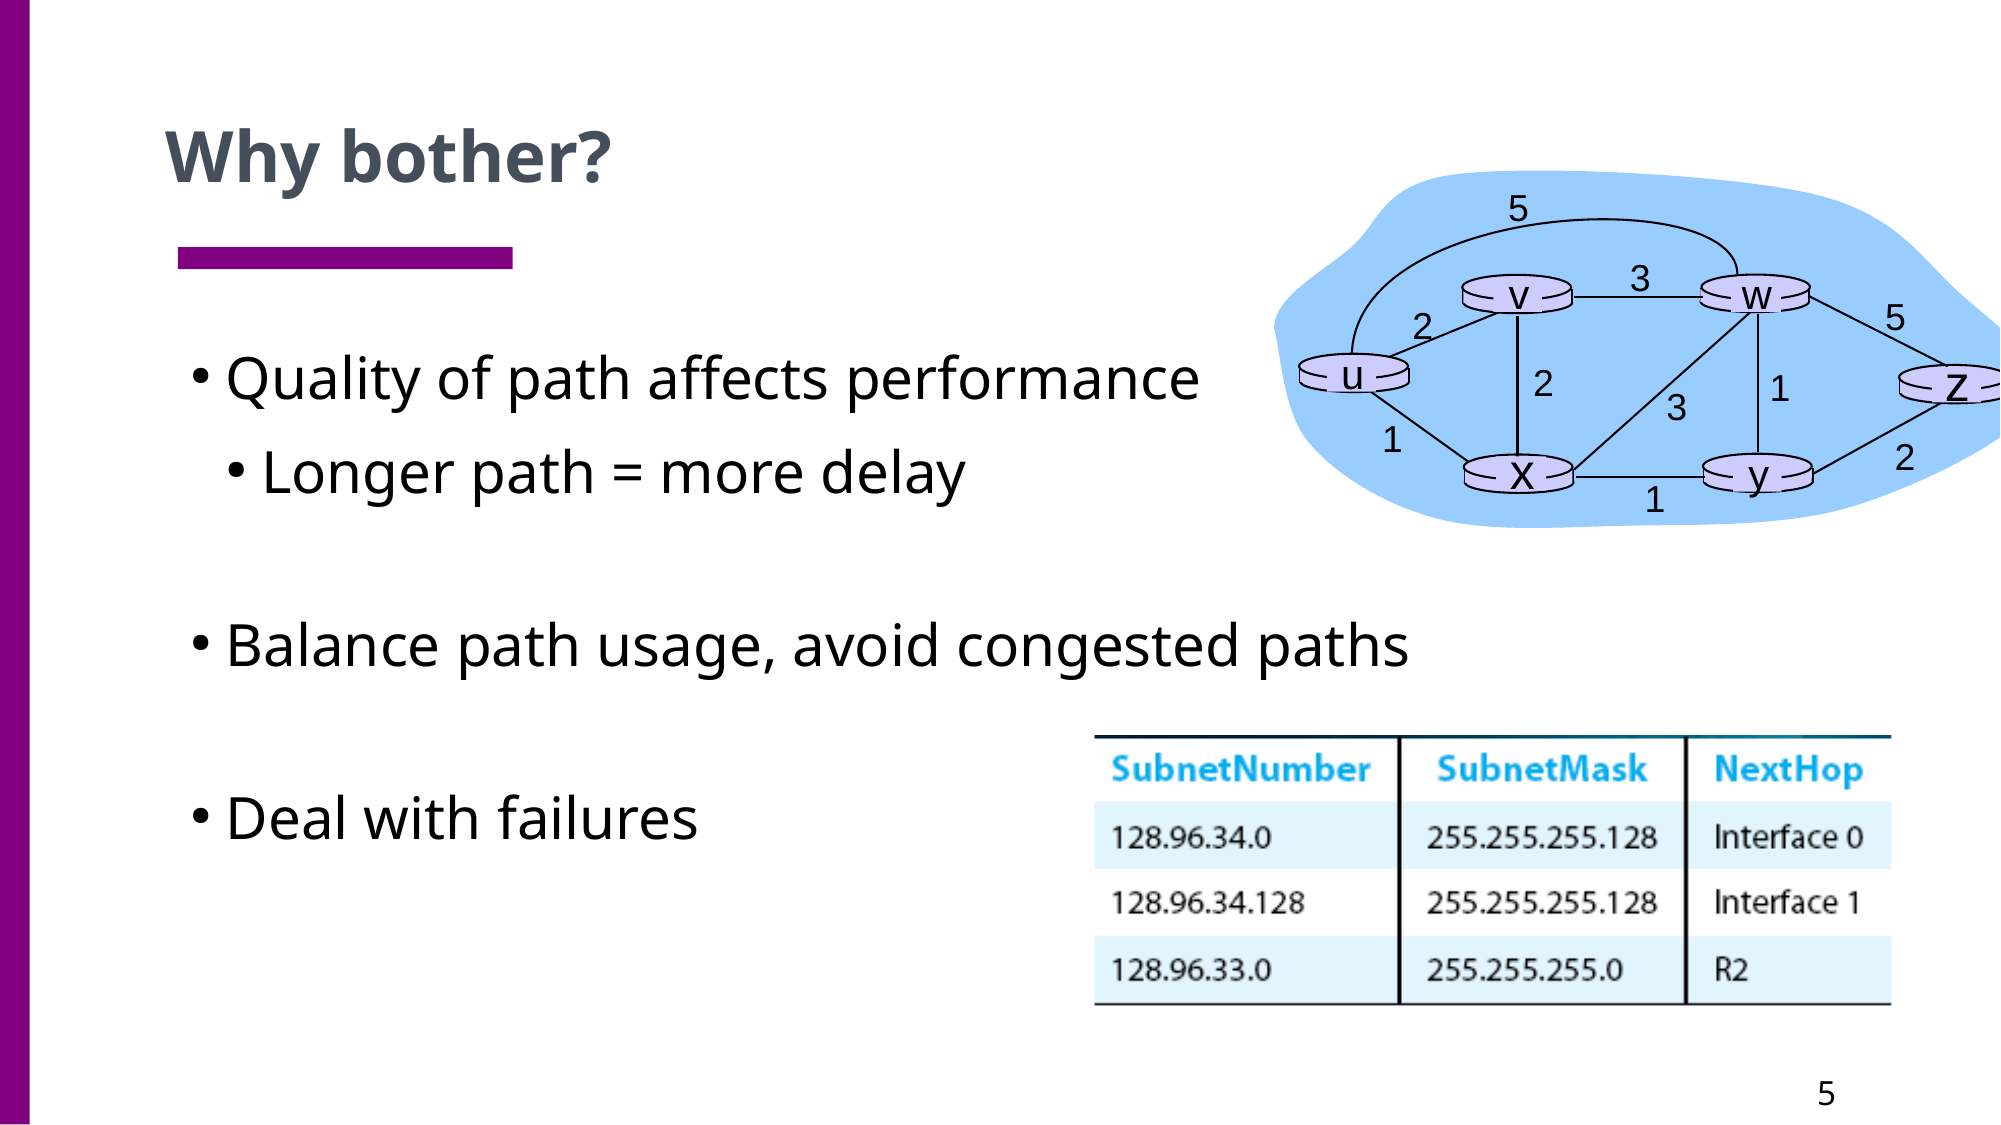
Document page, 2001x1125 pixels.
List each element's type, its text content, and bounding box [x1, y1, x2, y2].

text_box 3 [1651, 375, 1703, 437]
text_box 3 [1615, 245, 1666, 307]
text_box 2 [1518, 351, 1569, 412]
picture [1091, 735, 1906, 1021]
text_box 1 [1367, 406, 1418, 468]
text_box 5 [1493, 176, 1544, 237]
text_box [1273, 170, 2000, 528]
text_box z [1930, 343, 1985, 419]
text_box x [1494, 431, 1550, 508]
text_box w [1727, 260, 1788, 327]
text_box v [1493, 260, 1545, 327]
text_box Quality of path affects performance Longer path = more delay Balance path usage, avoid congested paths Deal with failures [100, 329, 2000, 815]
text_box u [1326, 340, 1380, 406]
text_box 1 [1754, 356, 1806, 417]
text_box 2 [1397, 294, 1448, 355]
text_box y [1733, 440, 1785, 506]
text_box 2 [1879, 424, 1931, 486]
text_box Why bother? [151, 0, 1849, 212]
text_box 5 [1870, 285, 1921, 346]
text_box 1 [1629, 467, 1681, 529]
